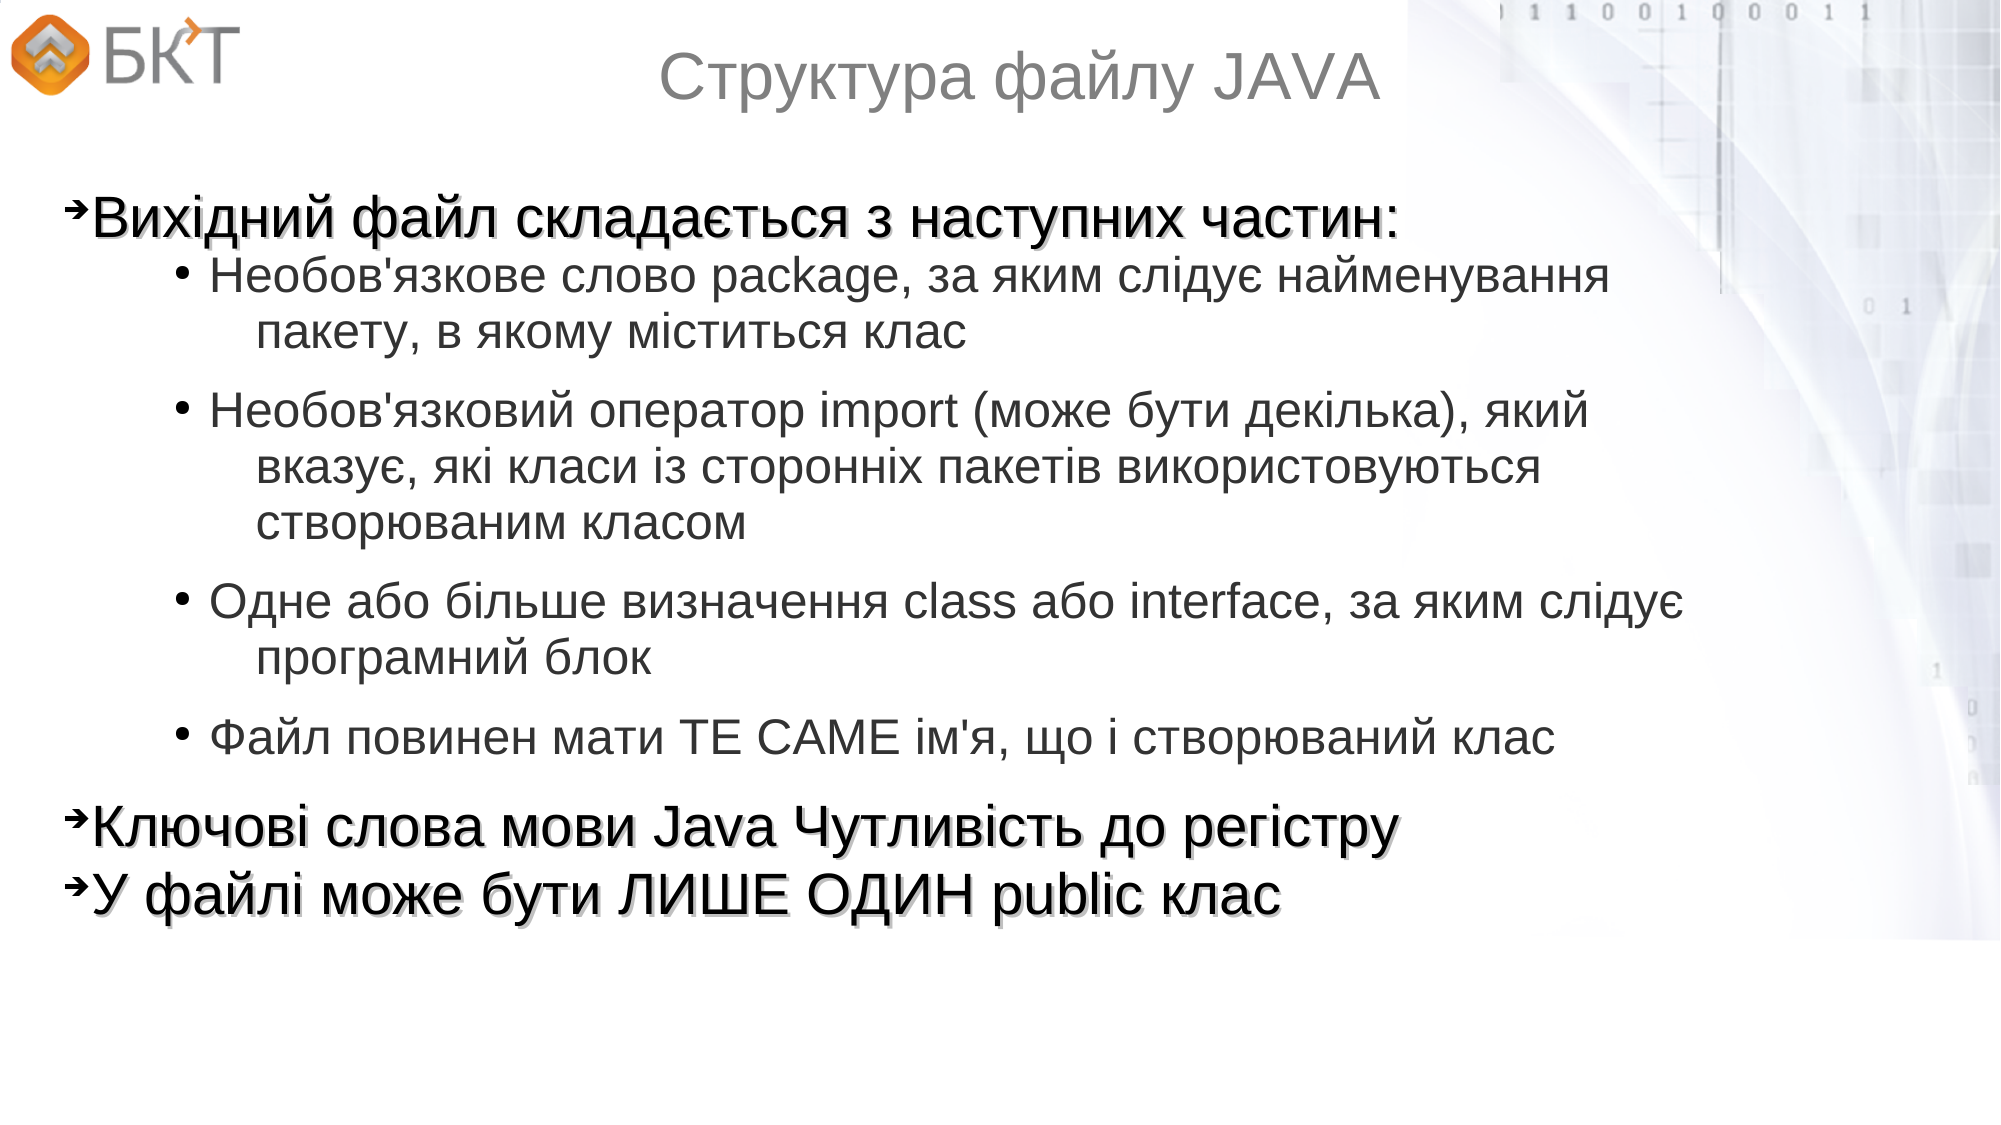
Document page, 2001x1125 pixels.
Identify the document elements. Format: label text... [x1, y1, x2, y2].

picture [4, 9, 250, 97]
text_box Структура файлу JAVA [585, 25, 1456, 150]
picture [1255, 0, 2000, 1125]
list Вихідний файл складається з наступних частин: Необов'язкове слово package, за яким слідує найменування пакету, в якому міститься клас Необов'язковий оператор import (може бути декілька), який вказує, які класи із сторонніх пакетів використовуються створюваним класом Одне або більше визначення class або interface, за яким слідує програмний блок Файл повинен мати ТЕ САМЕ ім'я, що і створюваний клас Ключові слова мови Java Чутливість до регістру У файлі може бути ЛИШЕ ОДИН public клас [48, 184, 1755, 934]
